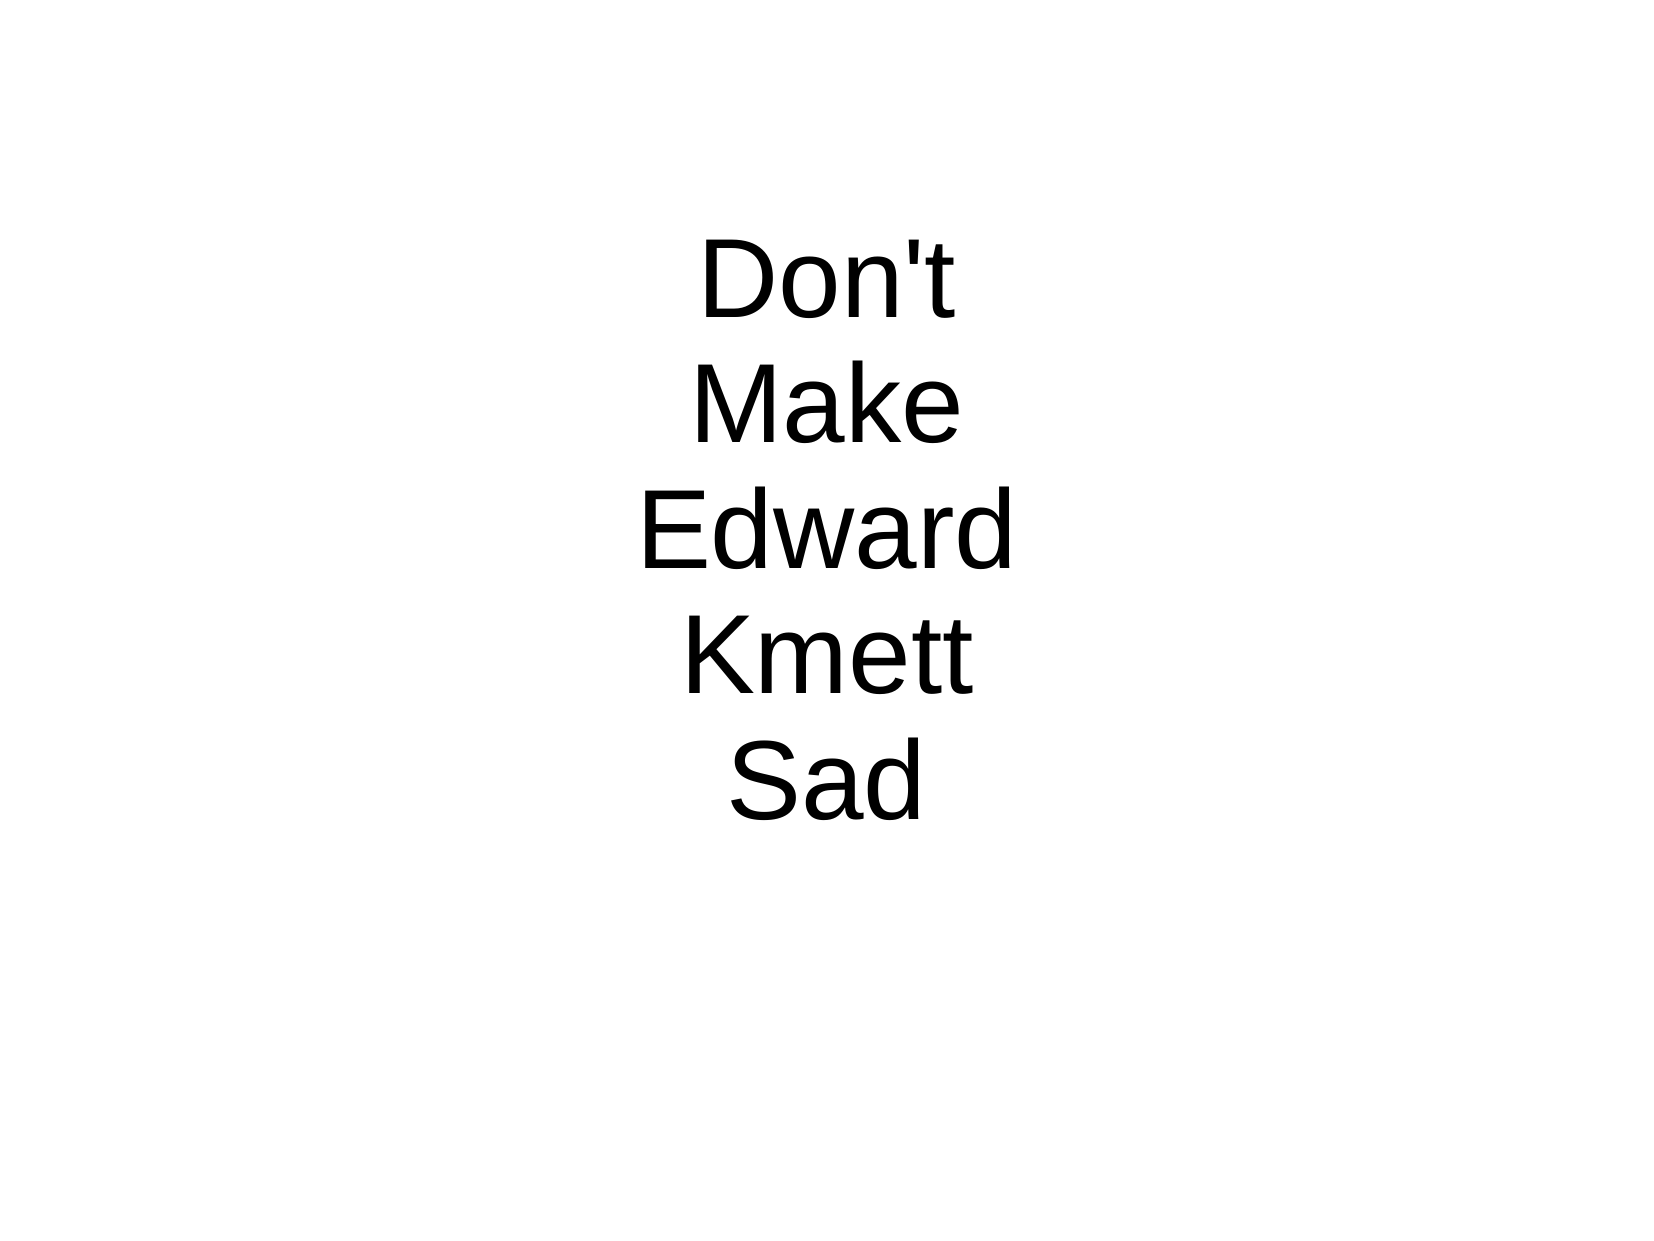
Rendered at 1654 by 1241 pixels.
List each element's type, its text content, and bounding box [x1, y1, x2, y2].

subtitle Don't Make Edward Kmett Sad [82, 49, 1571, 1010]
